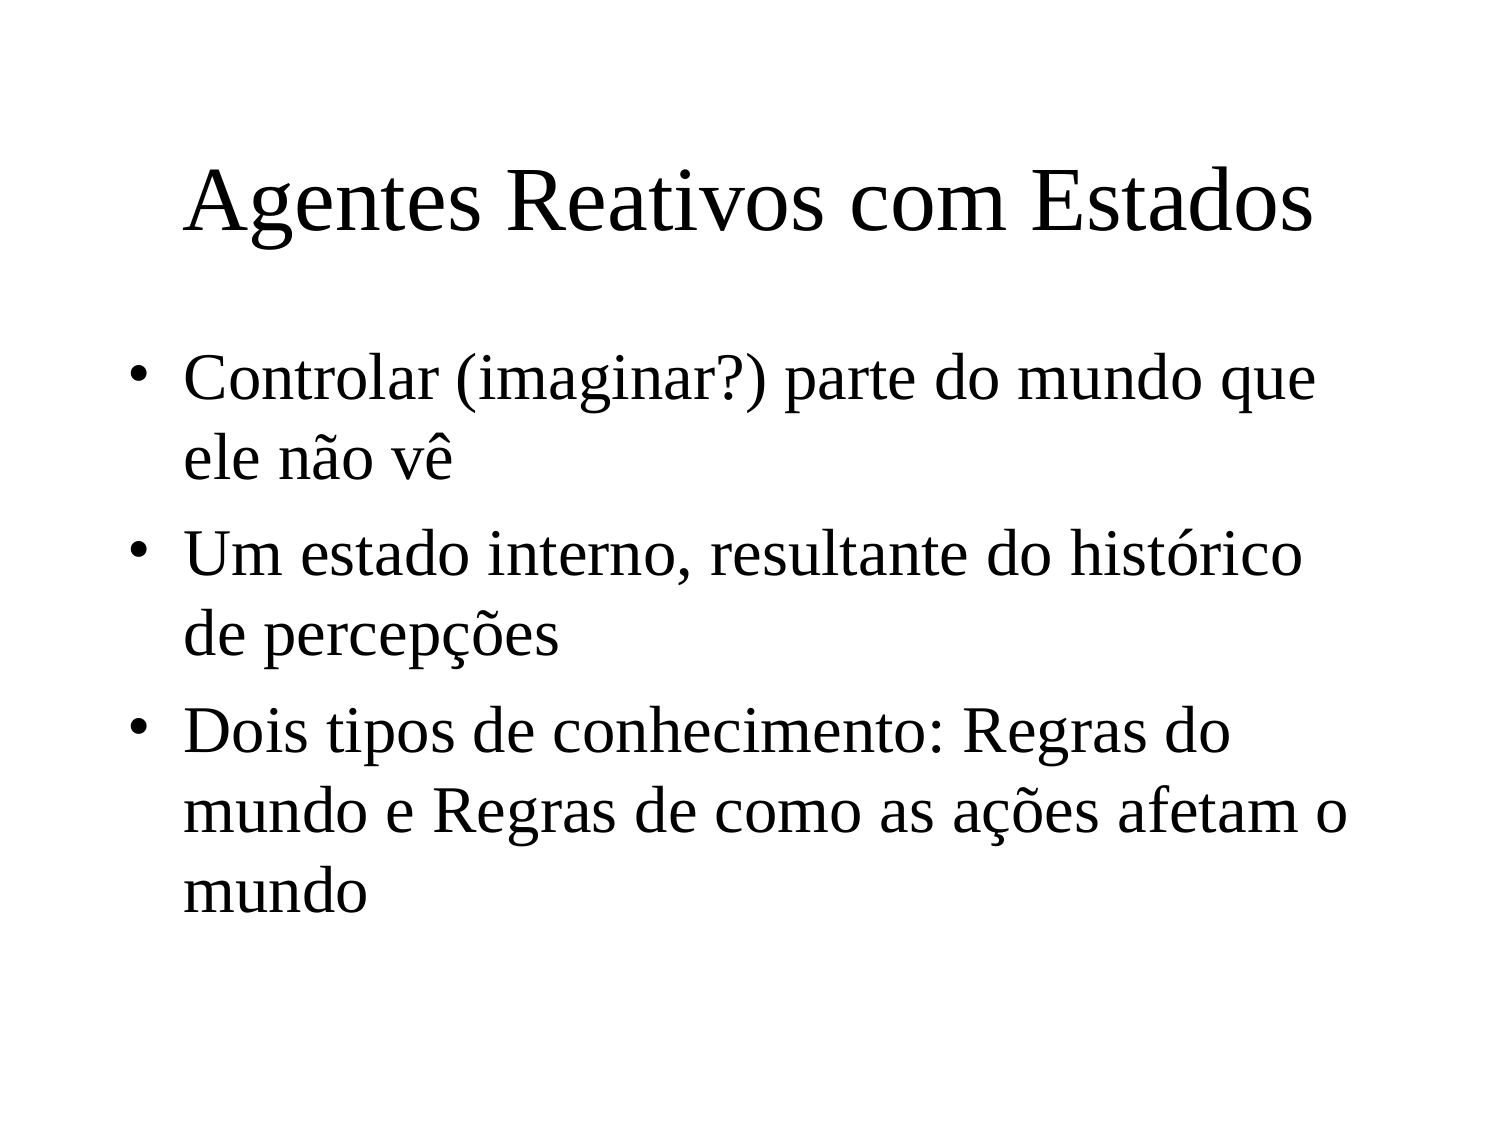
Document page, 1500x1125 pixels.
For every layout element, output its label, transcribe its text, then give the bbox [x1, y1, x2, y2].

list Controlar (imaginar?) parte do mundo que ele não vê Um estado interno, resultante do histórico de percepções Dois tipos de conhecimento: Regras do mundo e Regras de como as ações afetam o mundo [112, 324, 1388, 1001]
title Agentes Reativos com Estados [112, 99, 1388, 288]
